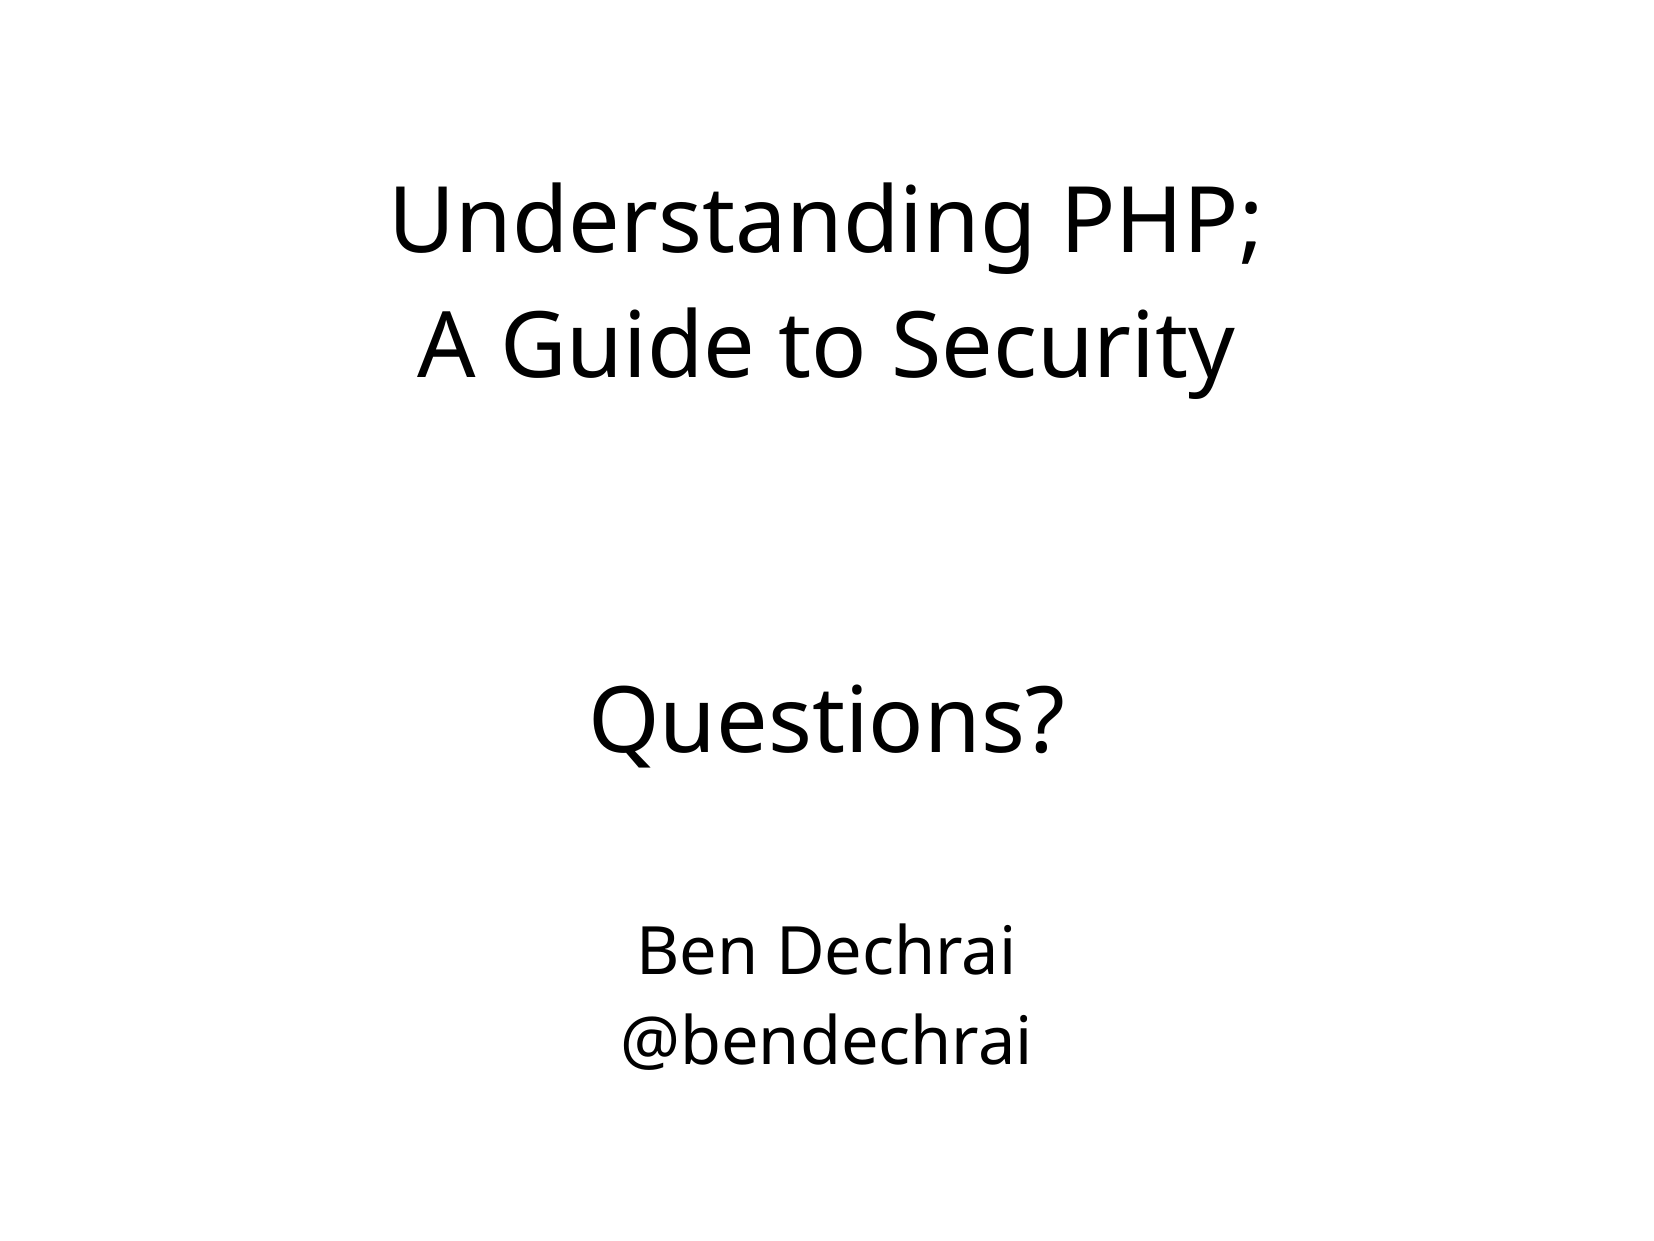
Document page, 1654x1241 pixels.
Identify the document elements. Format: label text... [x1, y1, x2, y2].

subtitle Ben Dechrai @bendechrai [82, 885, 1571, 1102]
title Understanding PHP; A Guide to Security Questions? [82, 47, 1571, 885]
